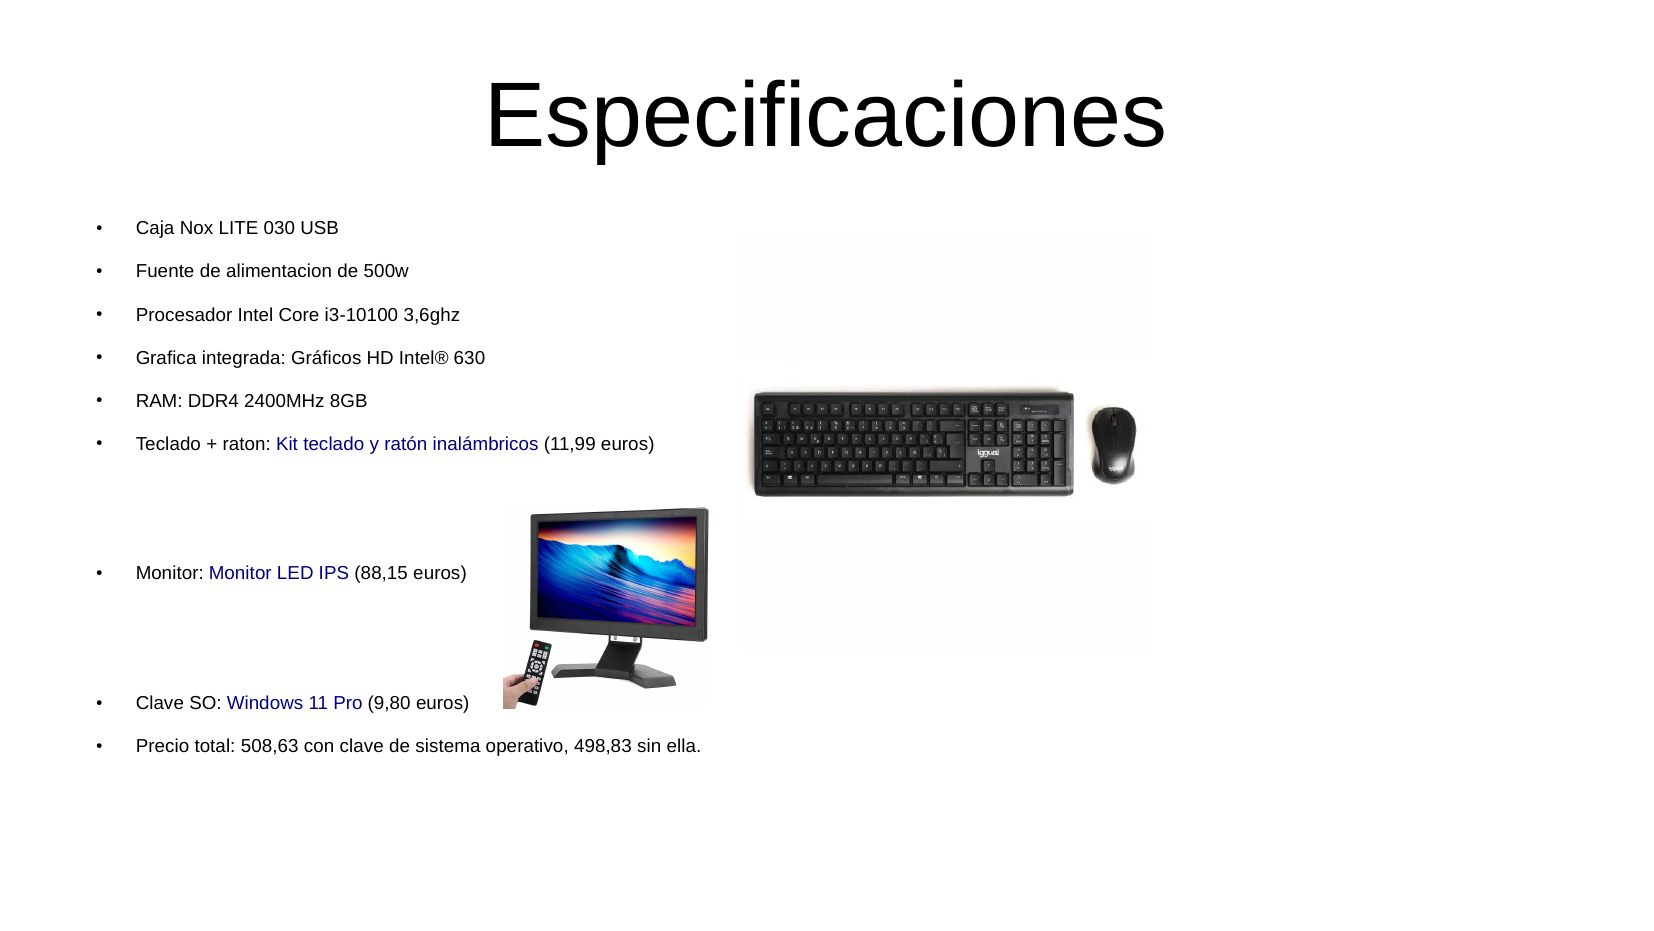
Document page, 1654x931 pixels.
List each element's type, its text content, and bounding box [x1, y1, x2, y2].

title Especificaciones [82, 37, 1571, 193]
picture [503, 507, 709, 709]
list Caja Nox LITE 030 USB Fuente de alimentacion de 500w Procesador Intel Core i3-10100 3,6ghz Grafica integrada: Gráficos HD Intel® 630 RAM: DDR4 2400MHz 8GB Teclado + raton: Kit teclado y ratón inalámbricos (11,99 euros) Monitor: Monitor LED IPS (88,15 euros) Clave SO: Windows 11 Pro (9,80 euros) Precio total: 508,63 con clave de sistema operativo, 498,83 sin ella. [82, 217, 1571, 758]
picture [738, 236, 1152, 650]
